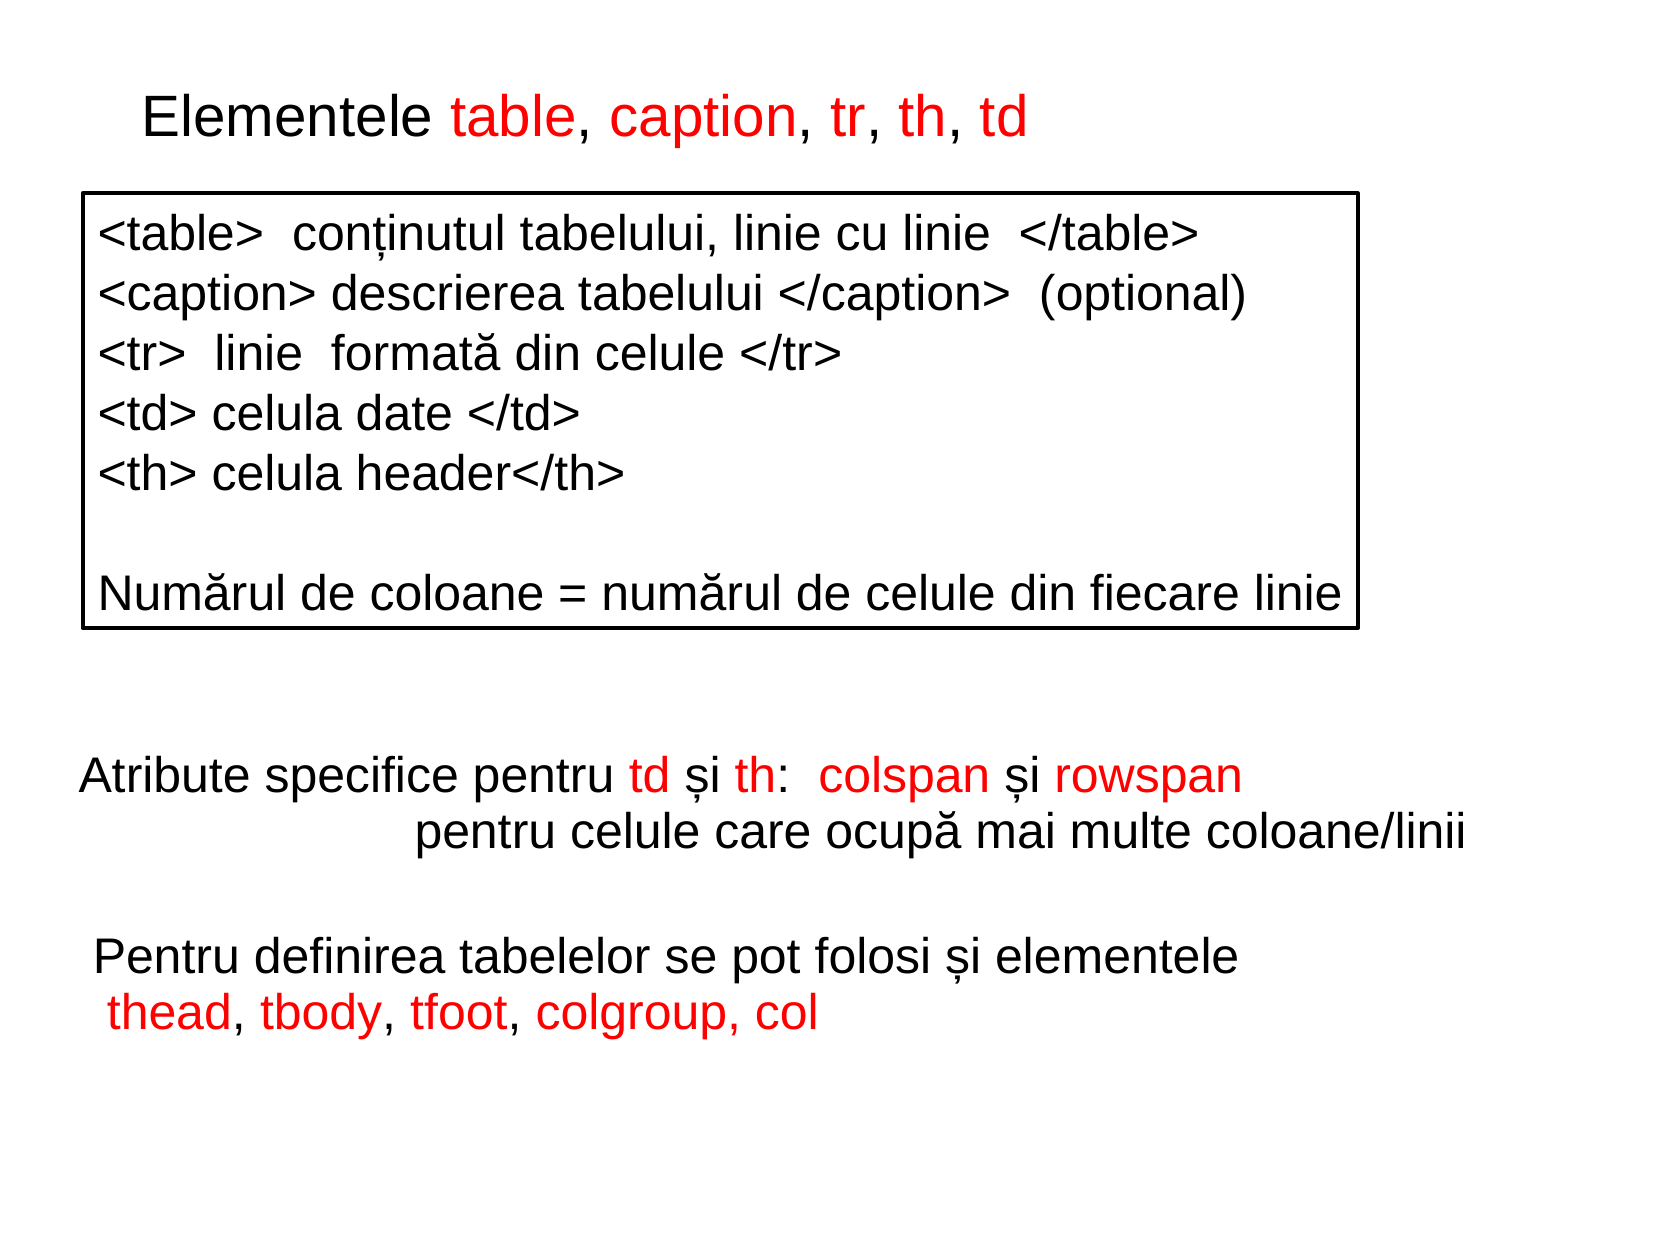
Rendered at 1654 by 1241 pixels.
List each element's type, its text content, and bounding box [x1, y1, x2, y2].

text_box Atribute specifice pentru td și th: colspan și rowspan pentru celule care ocupă mai multe coloane/linii [63, 740, 1482, 918]
text_box Elementele table, caption, tr, th, td [127, 76, 1171, 167]
text_box Pentru definirea tabelelor se pot folosi și elementele thead, tbody, tfoot, colgroup, col [78, 920, 1256, 1103]
text_box <table> conținutul tabelului, linie cu linie </table> <caption> descrierea tabelului </caption> (optional) <tr> linie formată din celule </tr> <td> celula date </td> <th> celula header</th> Numărul de coloane = numărul de celule din fiecare linie [82, 193, 1358, 629]
